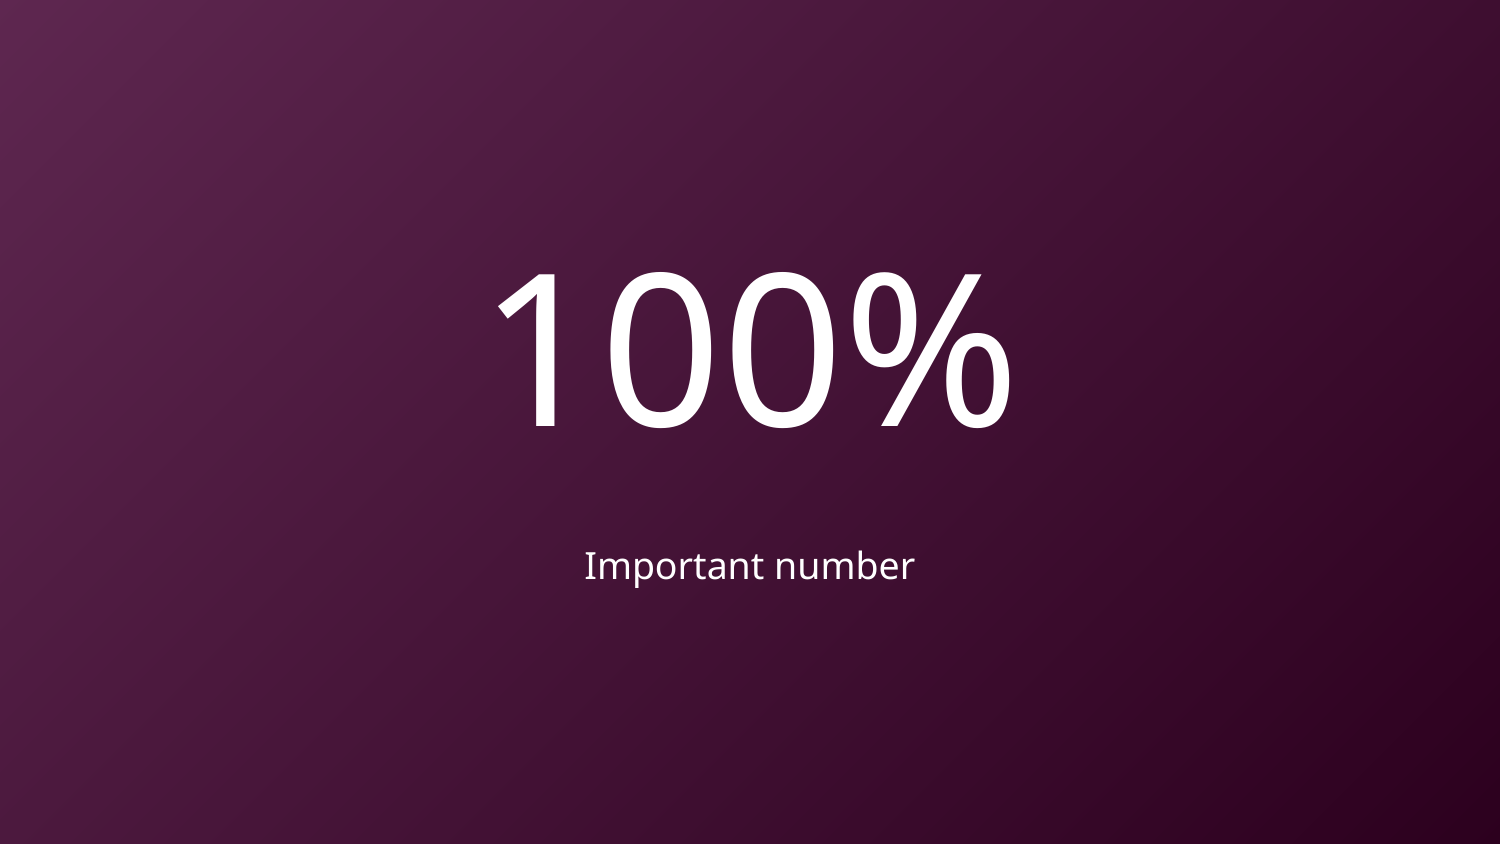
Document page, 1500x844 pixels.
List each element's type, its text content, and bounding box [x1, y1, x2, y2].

title 100% [51, 181, 1449, 504]
list Important number [51, 517, 1449, 731]
